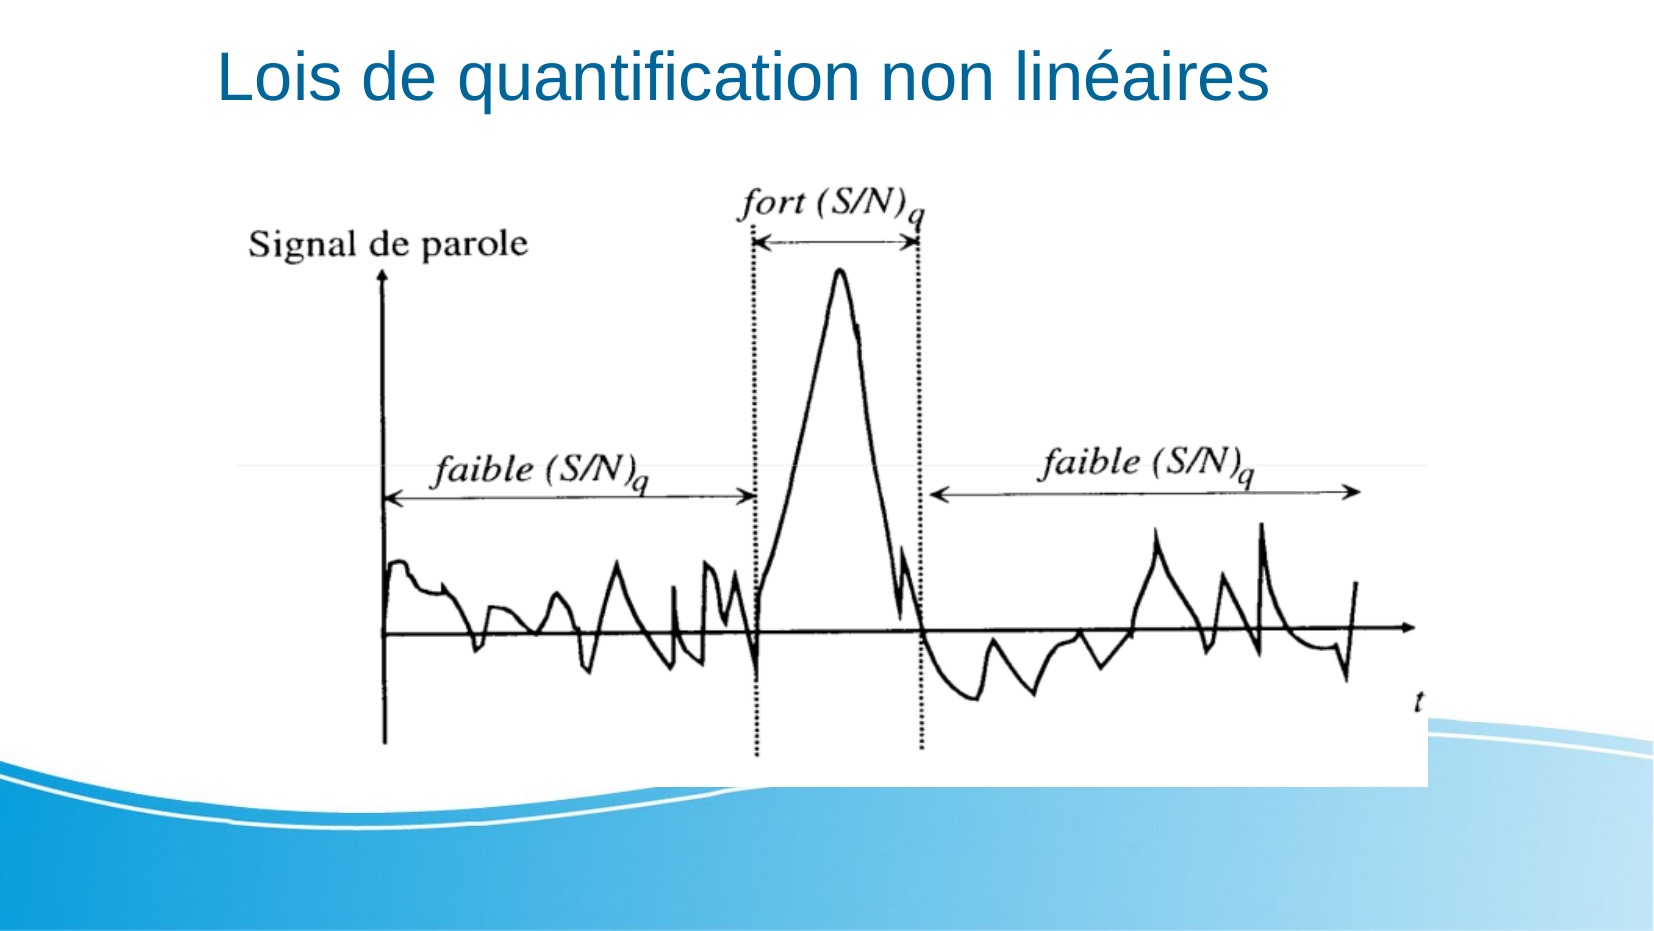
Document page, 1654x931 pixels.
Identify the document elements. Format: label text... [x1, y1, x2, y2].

title Lois de quantification non linéaires [0, 0, 1489, 154]
picture [0, 157, 1654, 931]
